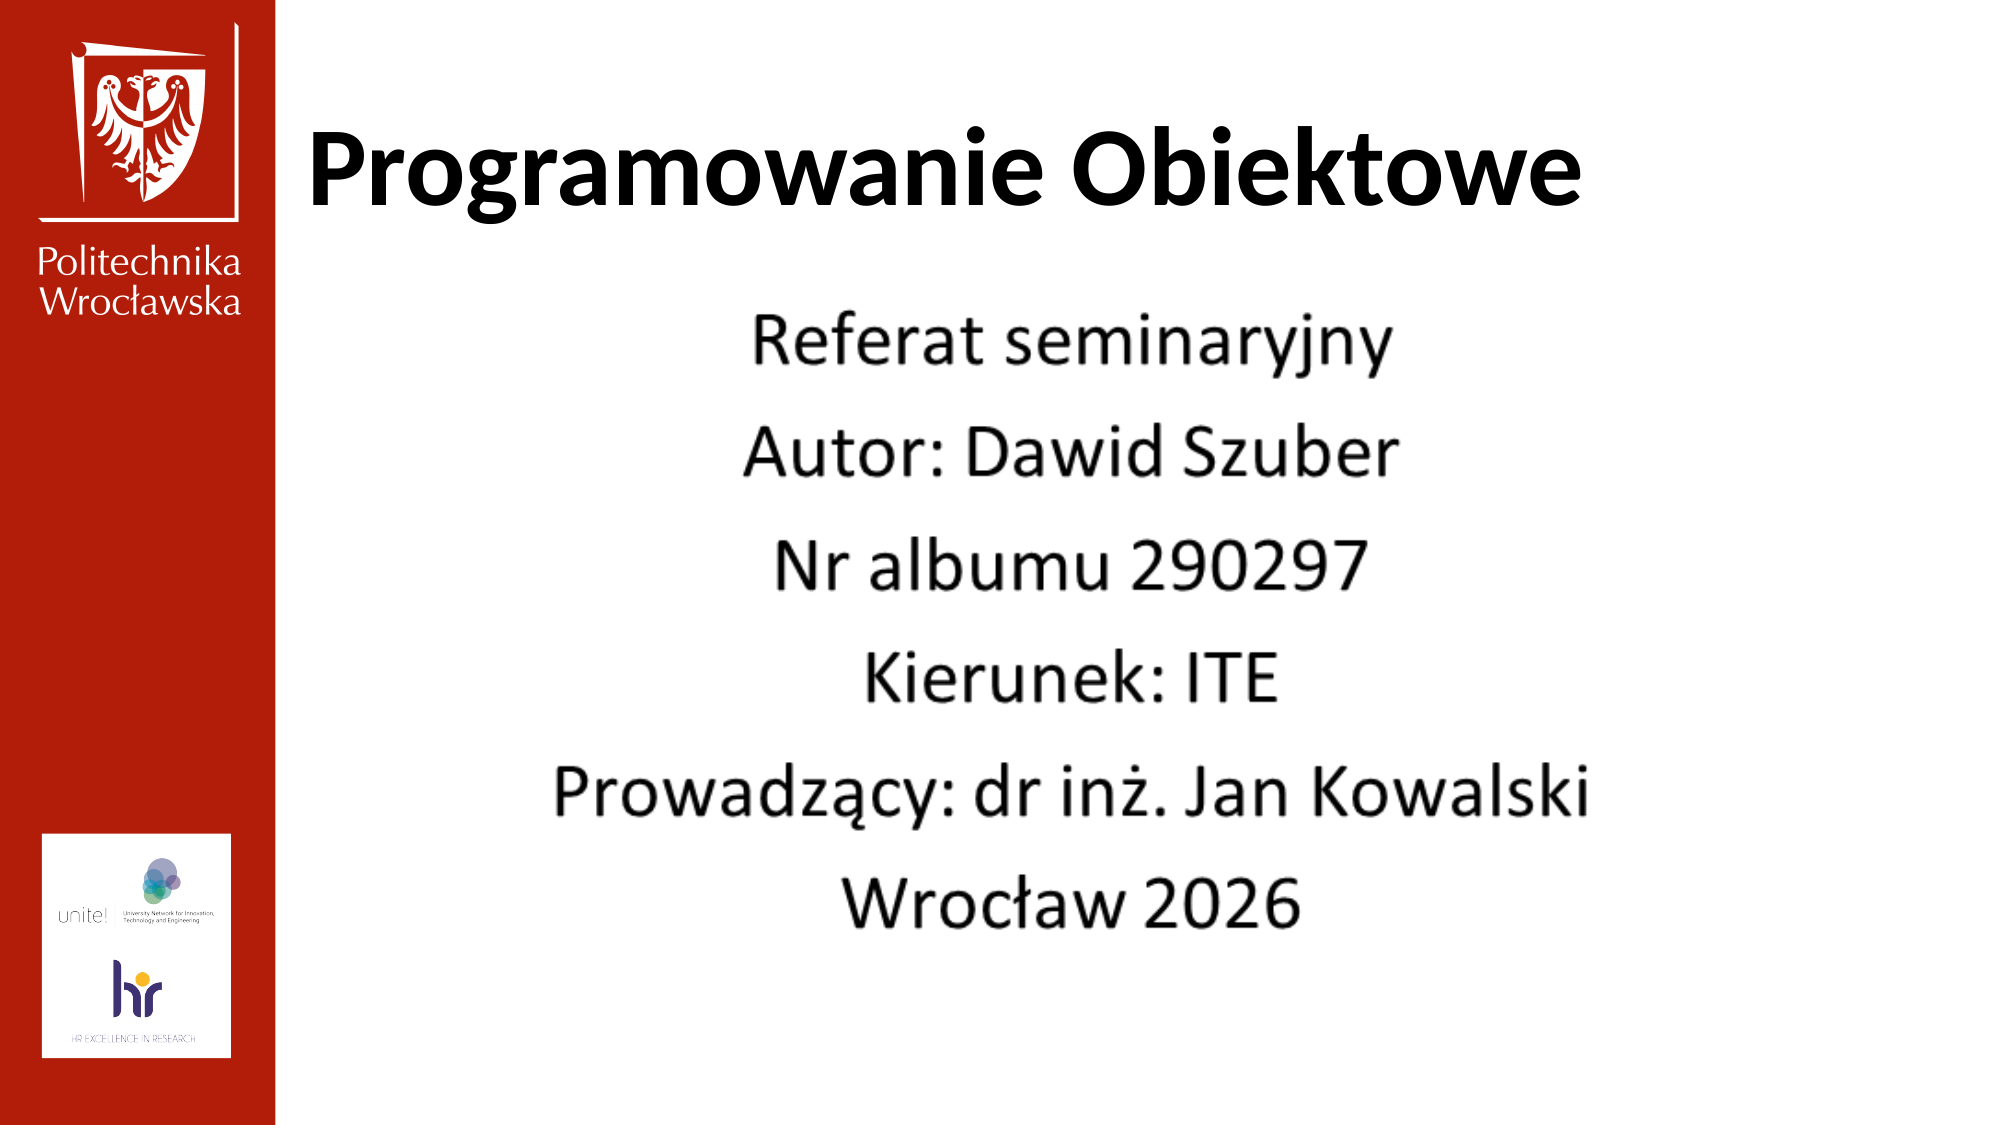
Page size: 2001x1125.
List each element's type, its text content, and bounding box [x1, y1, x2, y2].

picture [59, 858, 214, 928]
list Programowanie Obiektowe [307, 19, 1973, 303]
picture [501, 265, 1639, 997]
picture [38, 22, 241, 315]
picture [70, 952, 201, 1045]
